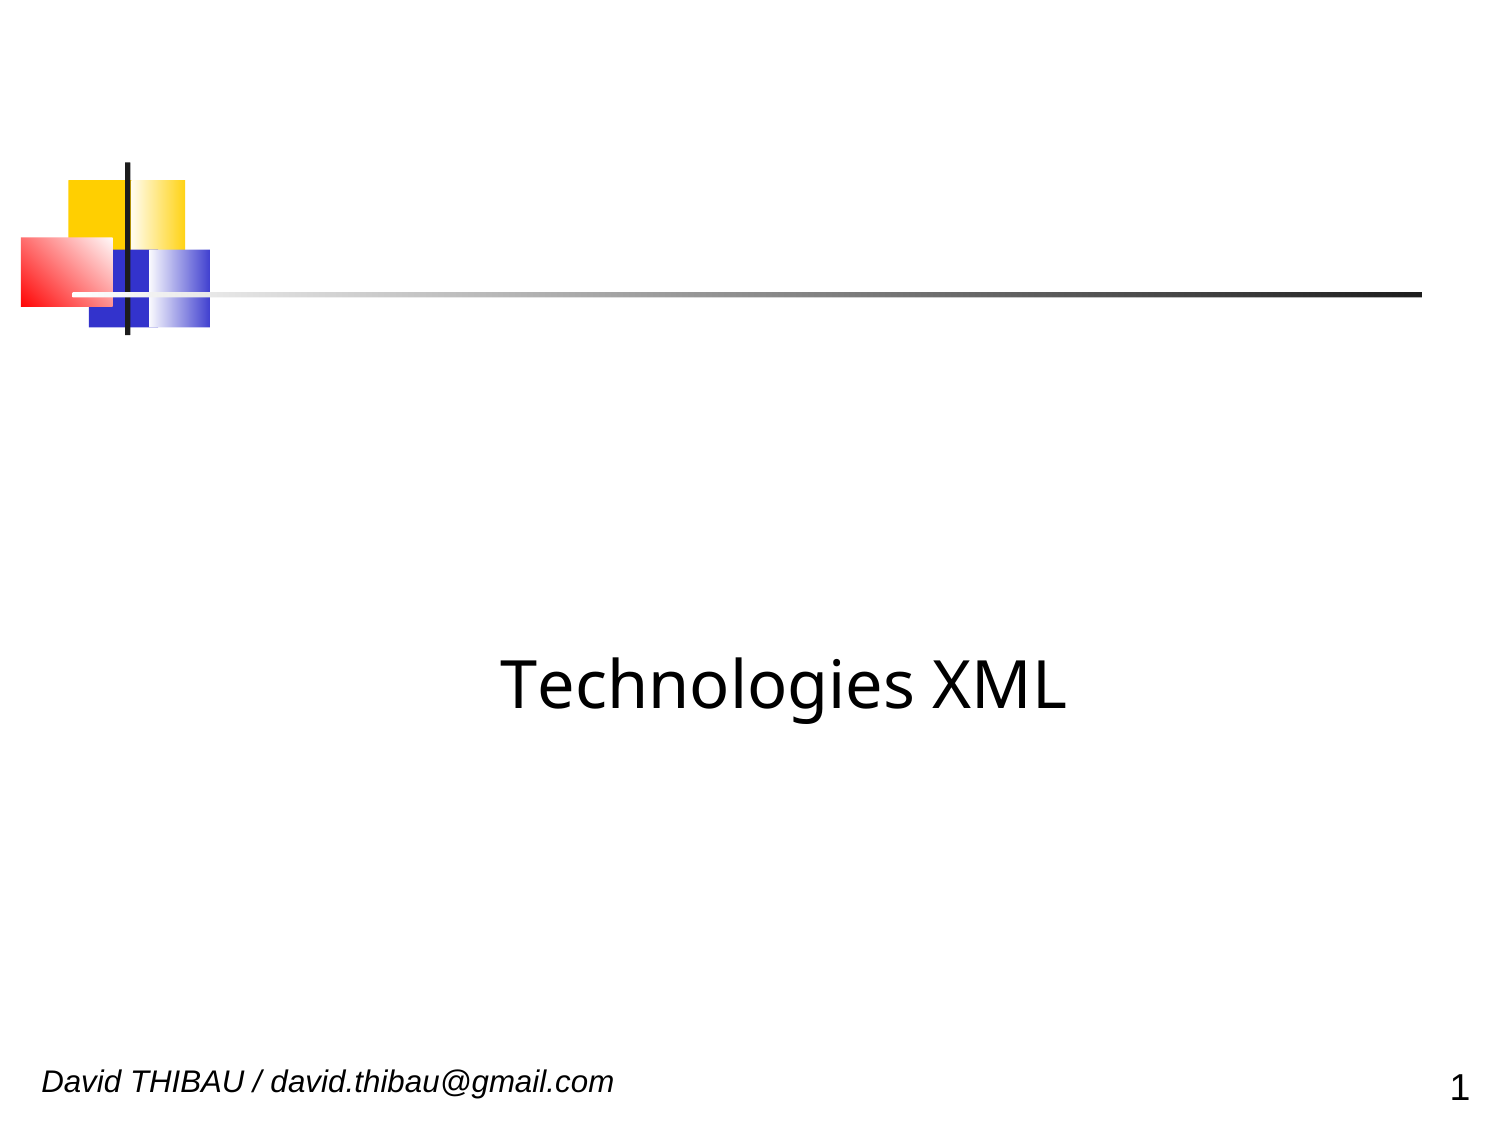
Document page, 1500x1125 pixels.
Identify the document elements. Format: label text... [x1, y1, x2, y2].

subtitle Technologies XML [146, 655, 1422, 722]
